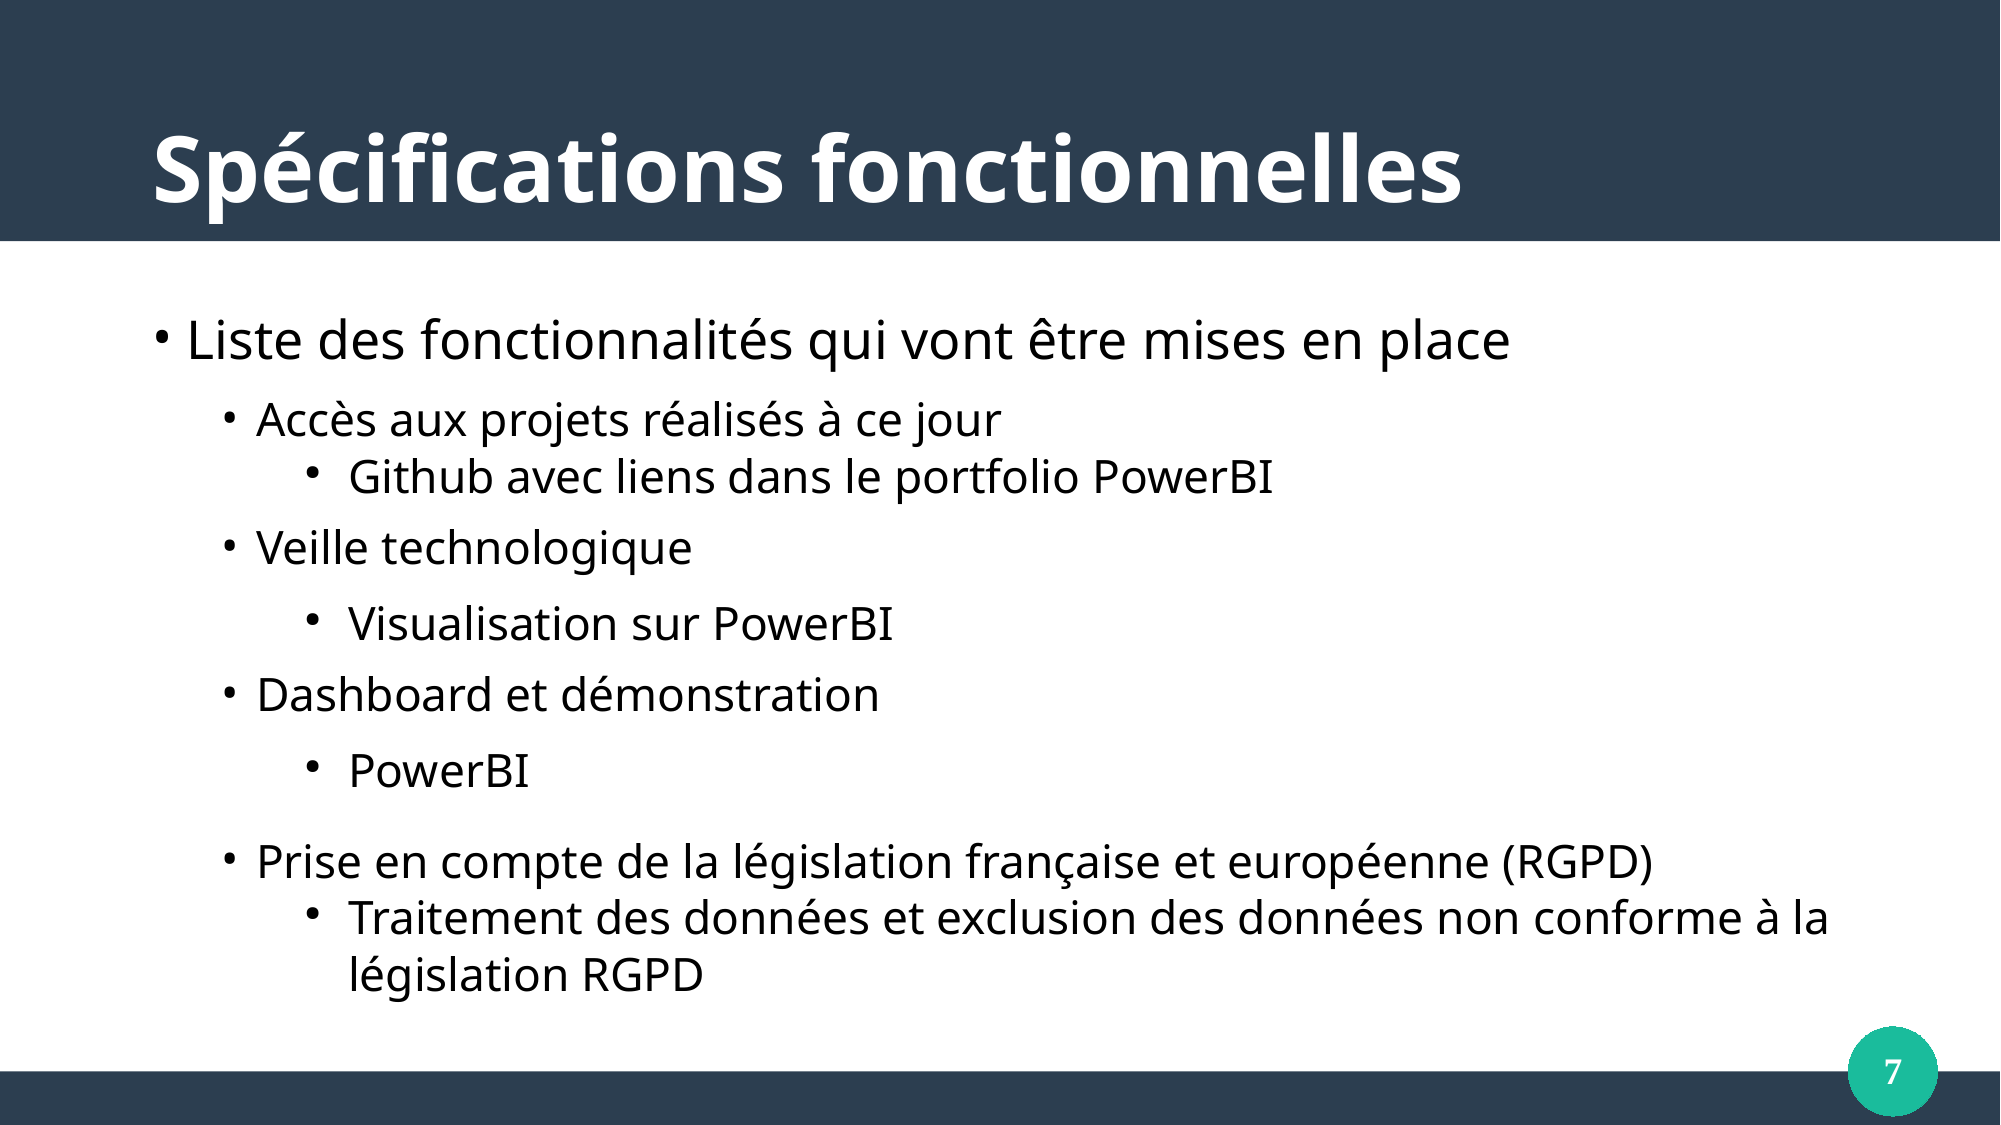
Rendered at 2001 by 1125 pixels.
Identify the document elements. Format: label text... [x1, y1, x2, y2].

list Liste des fonctionnalités qui vont être mises en place Accès aux projets réalisés à ce jour Github avec liens dans le portfolio PowerBI Veille technologique Visualisation sur PowerBI Dashboard et démonstration PowerBI Prise en compte de la législation française et européenne (RGPD) Traitement des données et exclusion des données non conforme à la législation RGPD [137, 299, 1863, 1014]
title Spécifications fonctionnelles [137, 59, 1863, 278]
